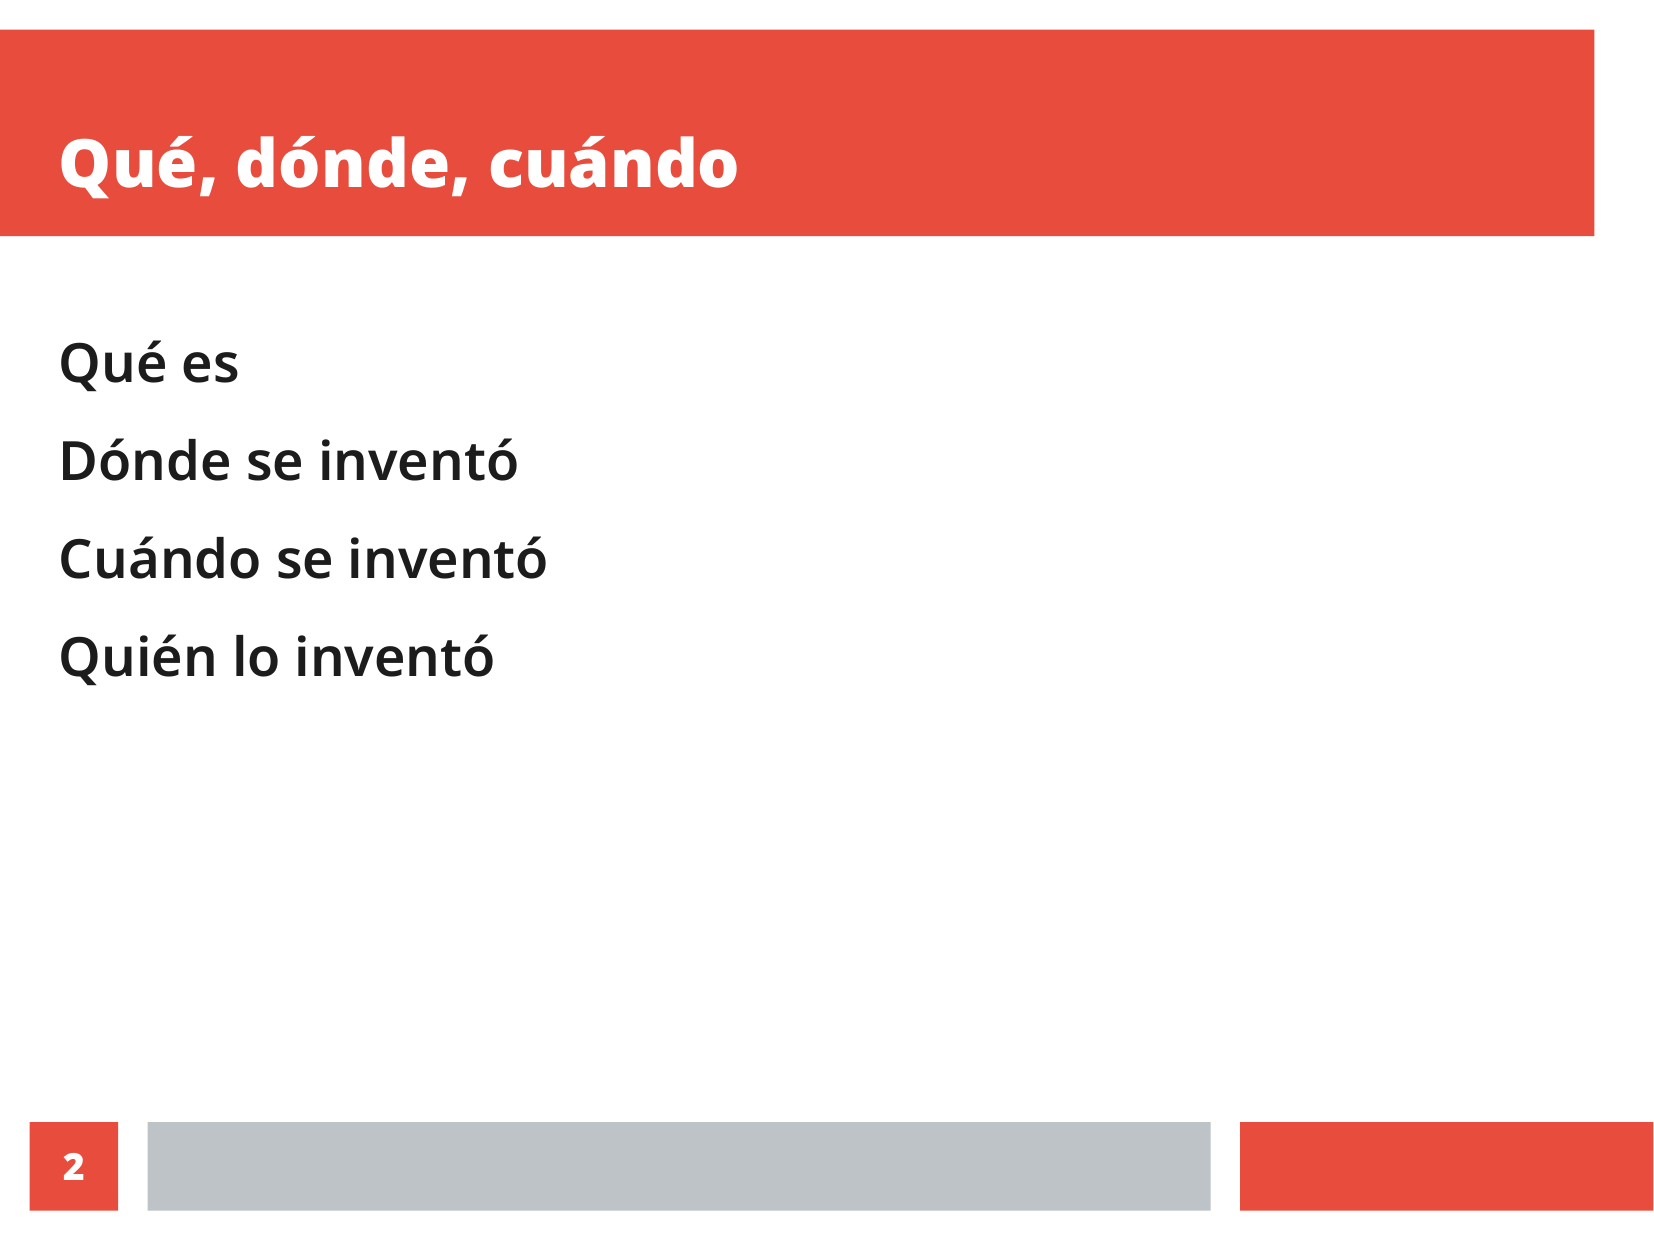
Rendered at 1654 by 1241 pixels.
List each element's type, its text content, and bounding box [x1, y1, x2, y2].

title Qué, dónde, cuándo [59, 59, 1595, 207]
list Qué es Dónde se inventó Cuándo se inventó Quién lo inventó [59, 324, 1565, 1093]
